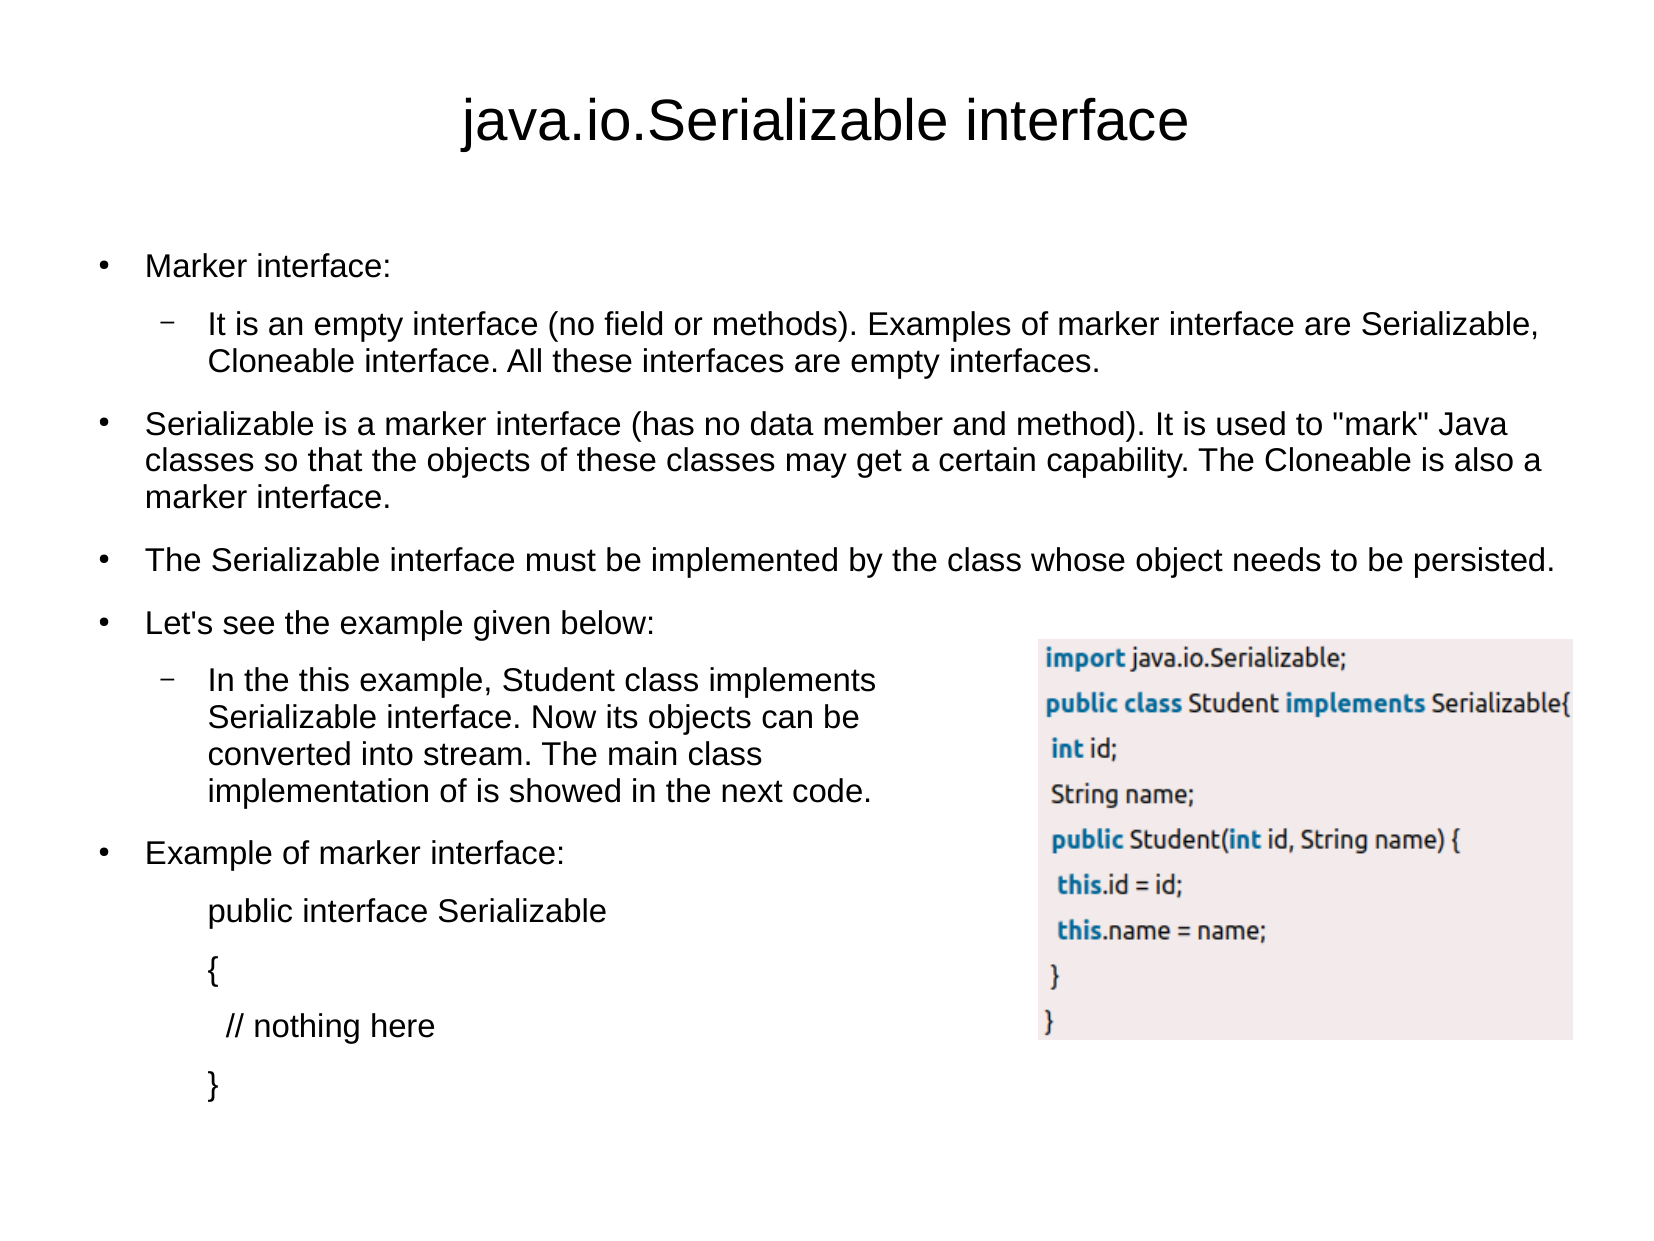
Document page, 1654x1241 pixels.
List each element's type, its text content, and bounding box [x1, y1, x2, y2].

picture [1038, 639, 1573, 1040]
list Marker interface: It is an empty interface (no field or methods). Examples of marker interface are Serializable, Cloneable interface. All these interfaces are empty interfaces. Serializable is a marker interface (has no data member and method). It is used to "mark" Java classes so that the objects of these classes may get a certain capability. The Cloneable is also a marker interface. The Serializable interface must be implemented by the class whose object needs to be persisted. Let's see the example given below: In the this example, Student class implements Serializable interface. Now its objects can be converted into stream. The main class implementation of is showed in the next code. Example of marker interface: public interface Serializable { // nothing here } [82, 248, 1619, 1104]
title java.io.Serializable interface [82, 49, 1571, 248]
